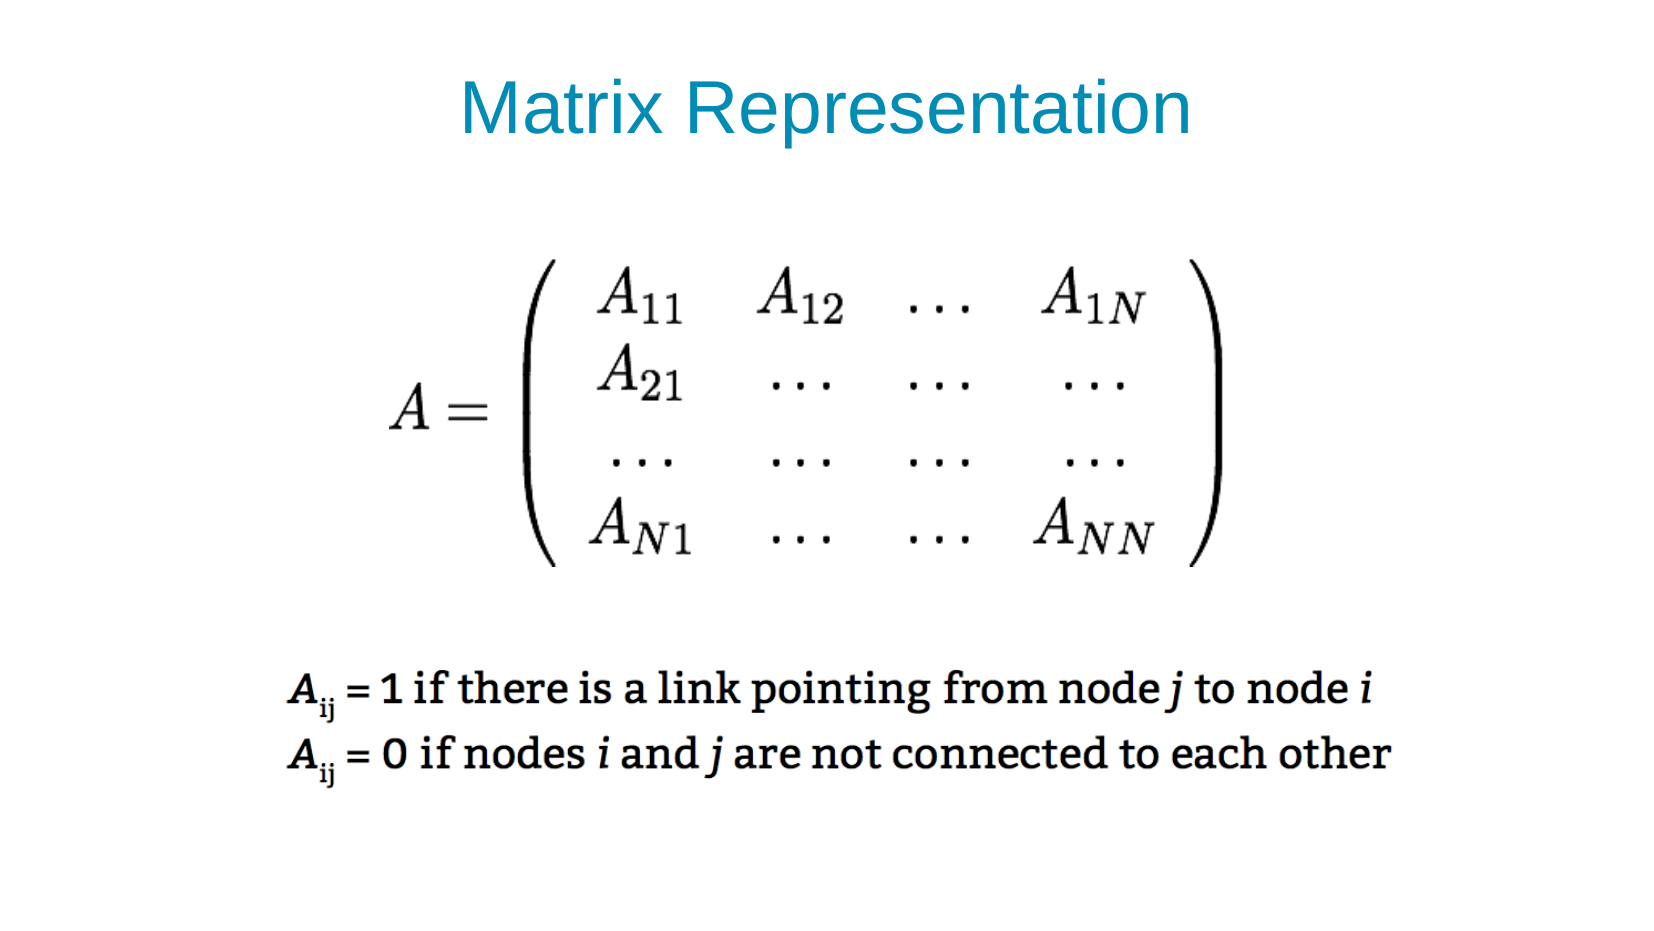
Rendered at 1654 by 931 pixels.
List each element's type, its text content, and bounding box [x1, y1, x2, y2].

picture [271, 637, 1409, 793]
text_box Matrix Representation [161, 53, 1492, 155]
picture [389, 258, 1224, 567]
